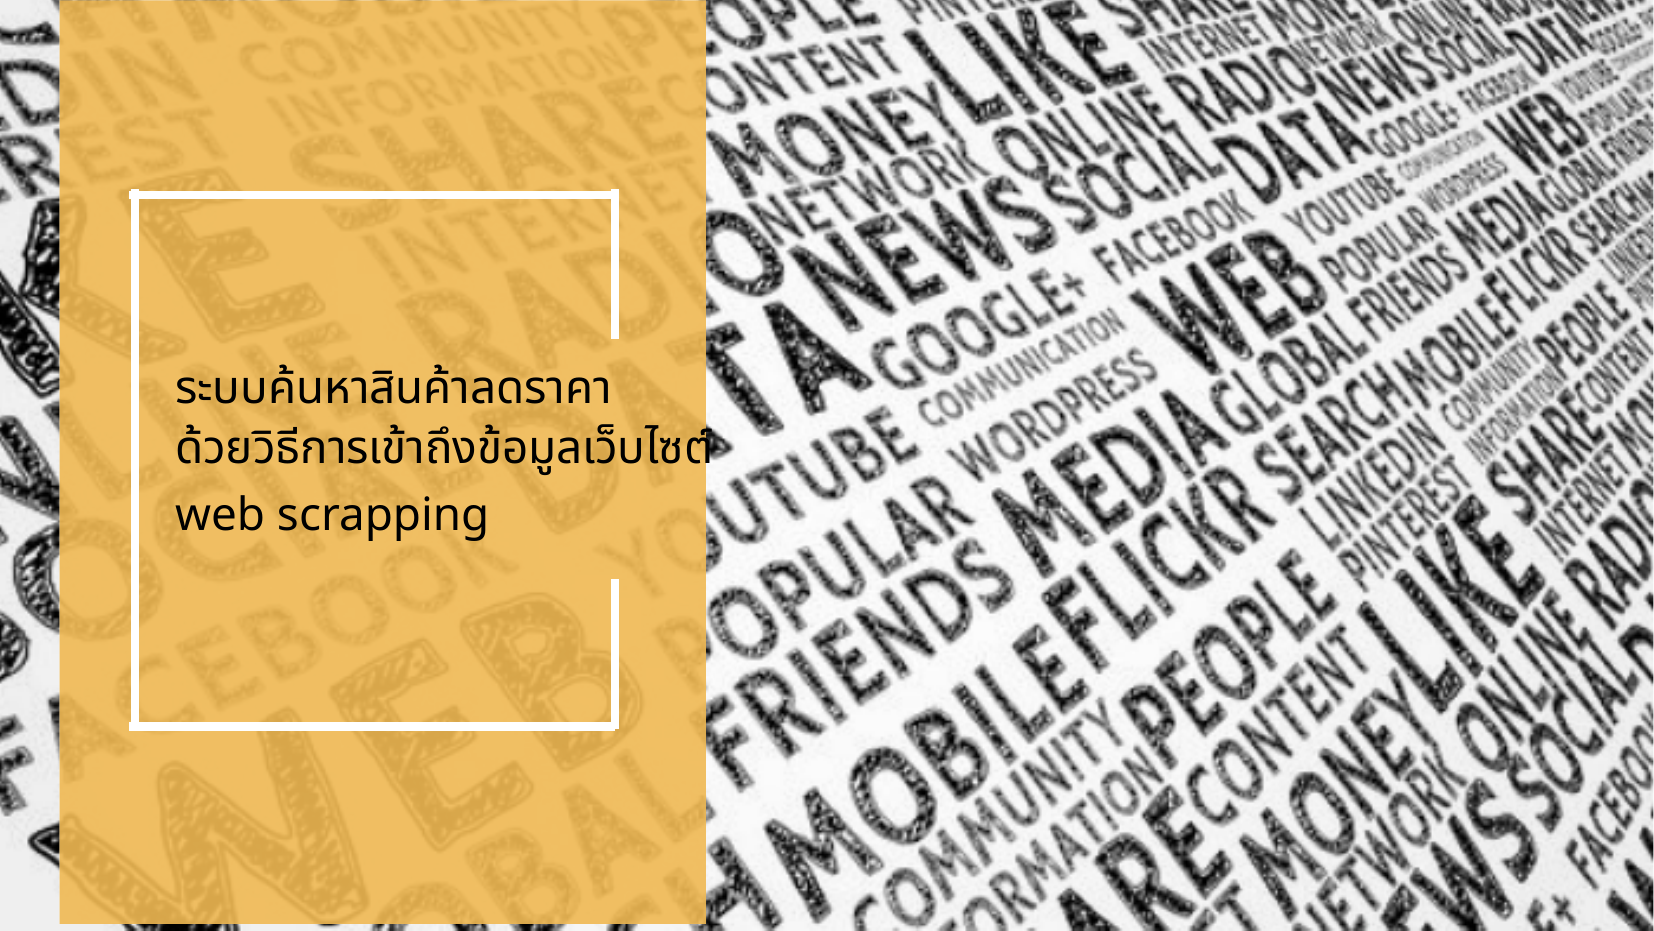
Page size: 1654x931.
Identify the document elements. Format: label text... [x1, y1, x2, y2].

text_box ระบบค้นหาสินค้าลดราคา ด้วยวิธีการเข้าถึงข้อมูลเว็บไซต์ web scrapping [160, 354, 736, 571]
picture [0, 0, 1654, 931]
